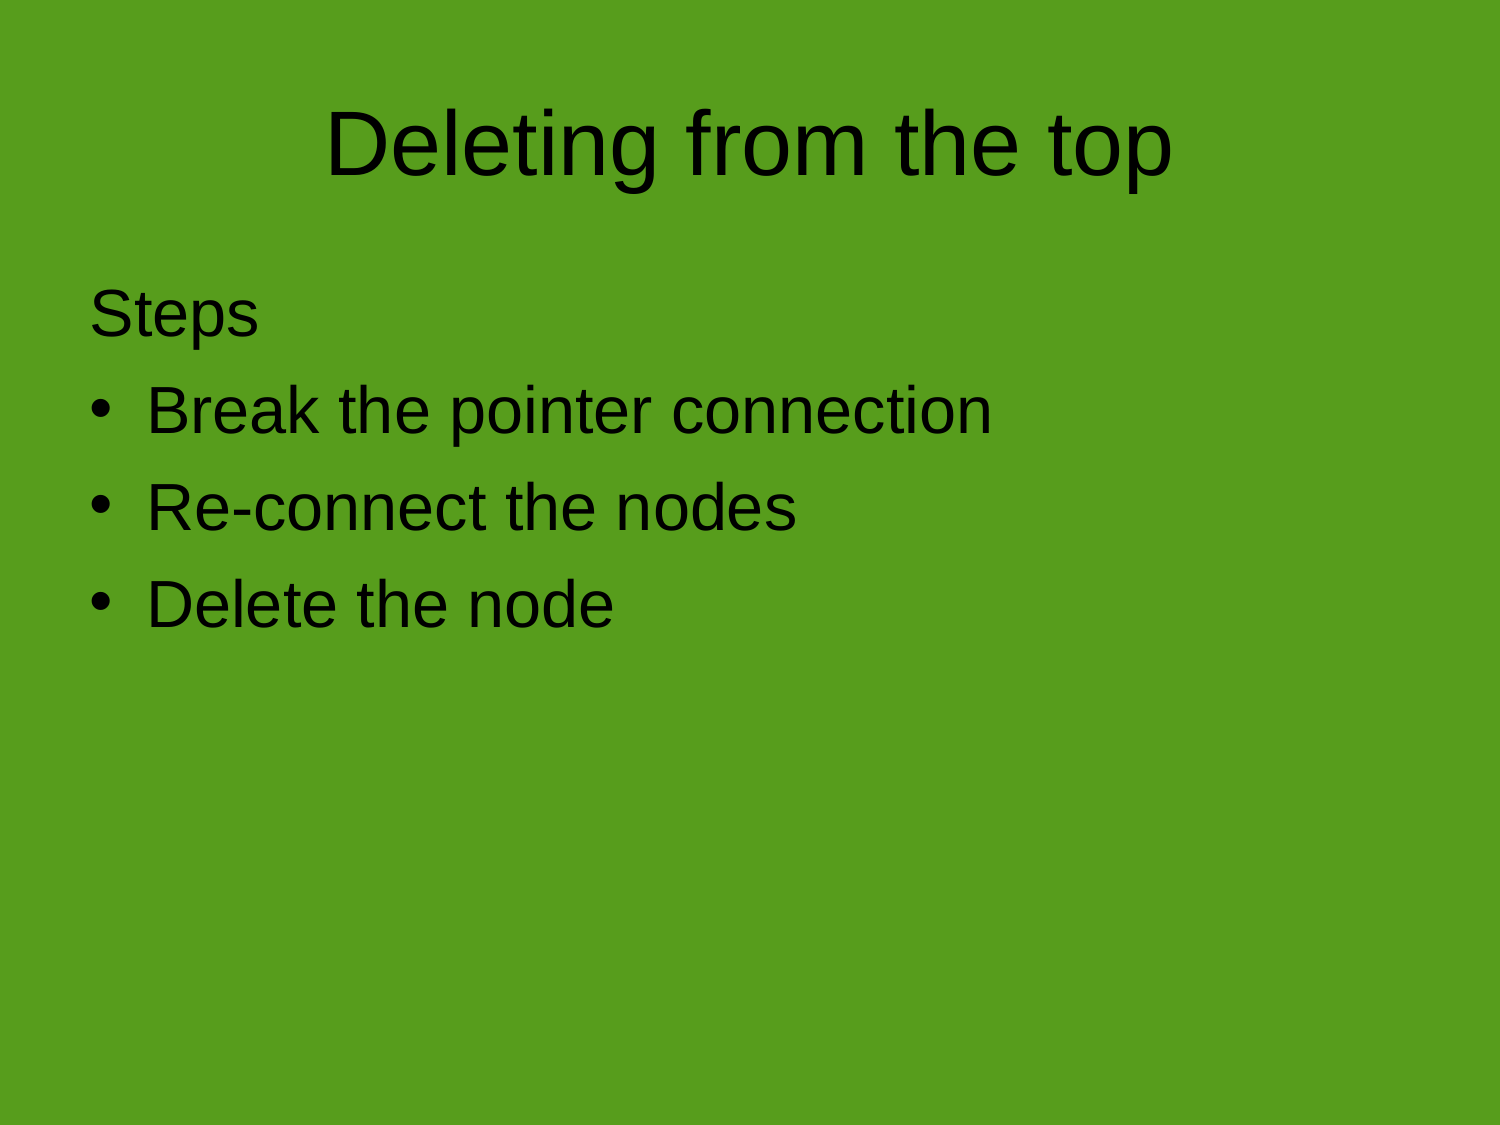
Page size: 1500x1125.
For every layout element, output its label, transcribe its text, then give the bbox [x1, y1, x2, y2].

title Deleting from the top [75, 45, 1426, 233]
list Steps Break the pointer connection Re-connect the nodes Delete the node [75, 262, 1426, 1005]
